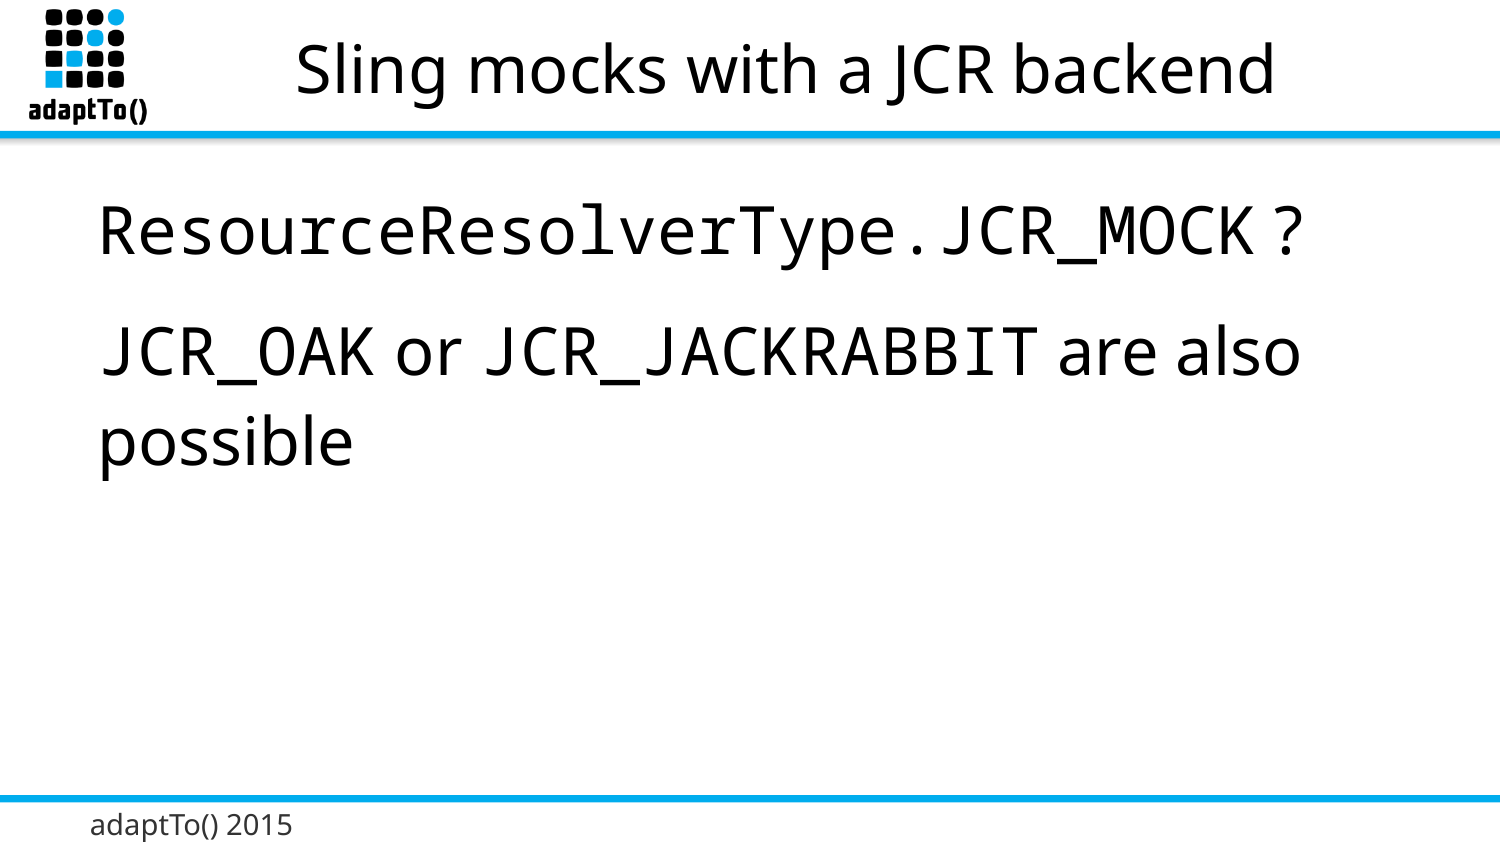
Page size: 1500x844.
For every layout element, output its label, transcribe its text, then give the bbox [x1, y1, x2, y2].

list ResourceResolverType.JCR_MOCK ? JCR_OAK or JCR_JACKRABBIT are also possible [52, 183, 1447, 760]
picture [27, 6, 148, 126]
title Sling mocks with a JCR backend [150, 15, 1425, 121]
